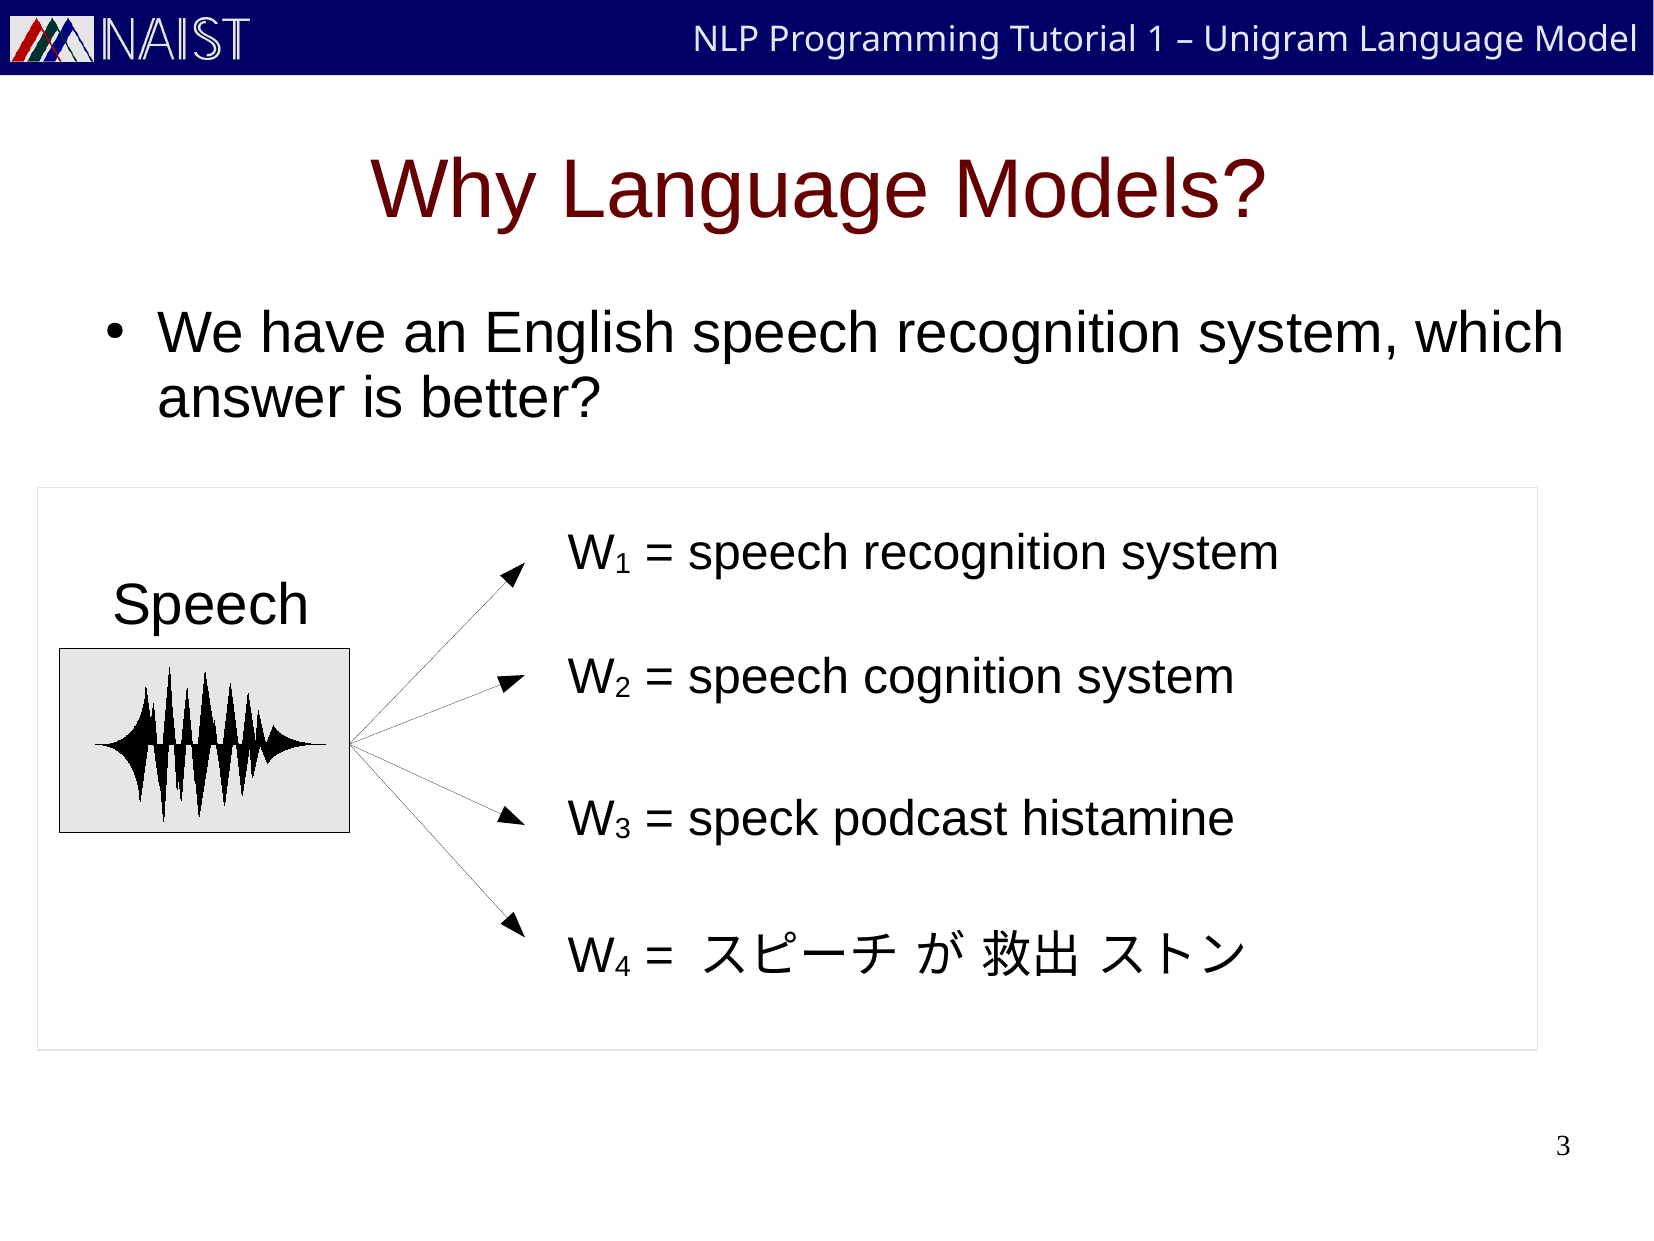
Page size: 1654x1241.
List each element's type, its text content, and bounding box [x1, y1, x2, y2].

text_box W2 = speech cognition system [552, 641, 1313, 729]
title Why Language Models? [75, 92, 1564, 285]
text_box W3 = speck podcast histamine [552, 782, 1351, 870]
text_box W1 = speech recognition system [552, 517, 1426, 605]
list We have an English speech recognition system, which answer is better? [86, 300, 1576, 431]
text_box [59, 648, 350, 833]
text_box Speech [97, 564, 325, 645]
picture [102, 17, 251, 60]
text_box W4 = スピーチ が 救出 ストン [552, 918, 1256, 1007]
picture [10, 16, 94, 62]
